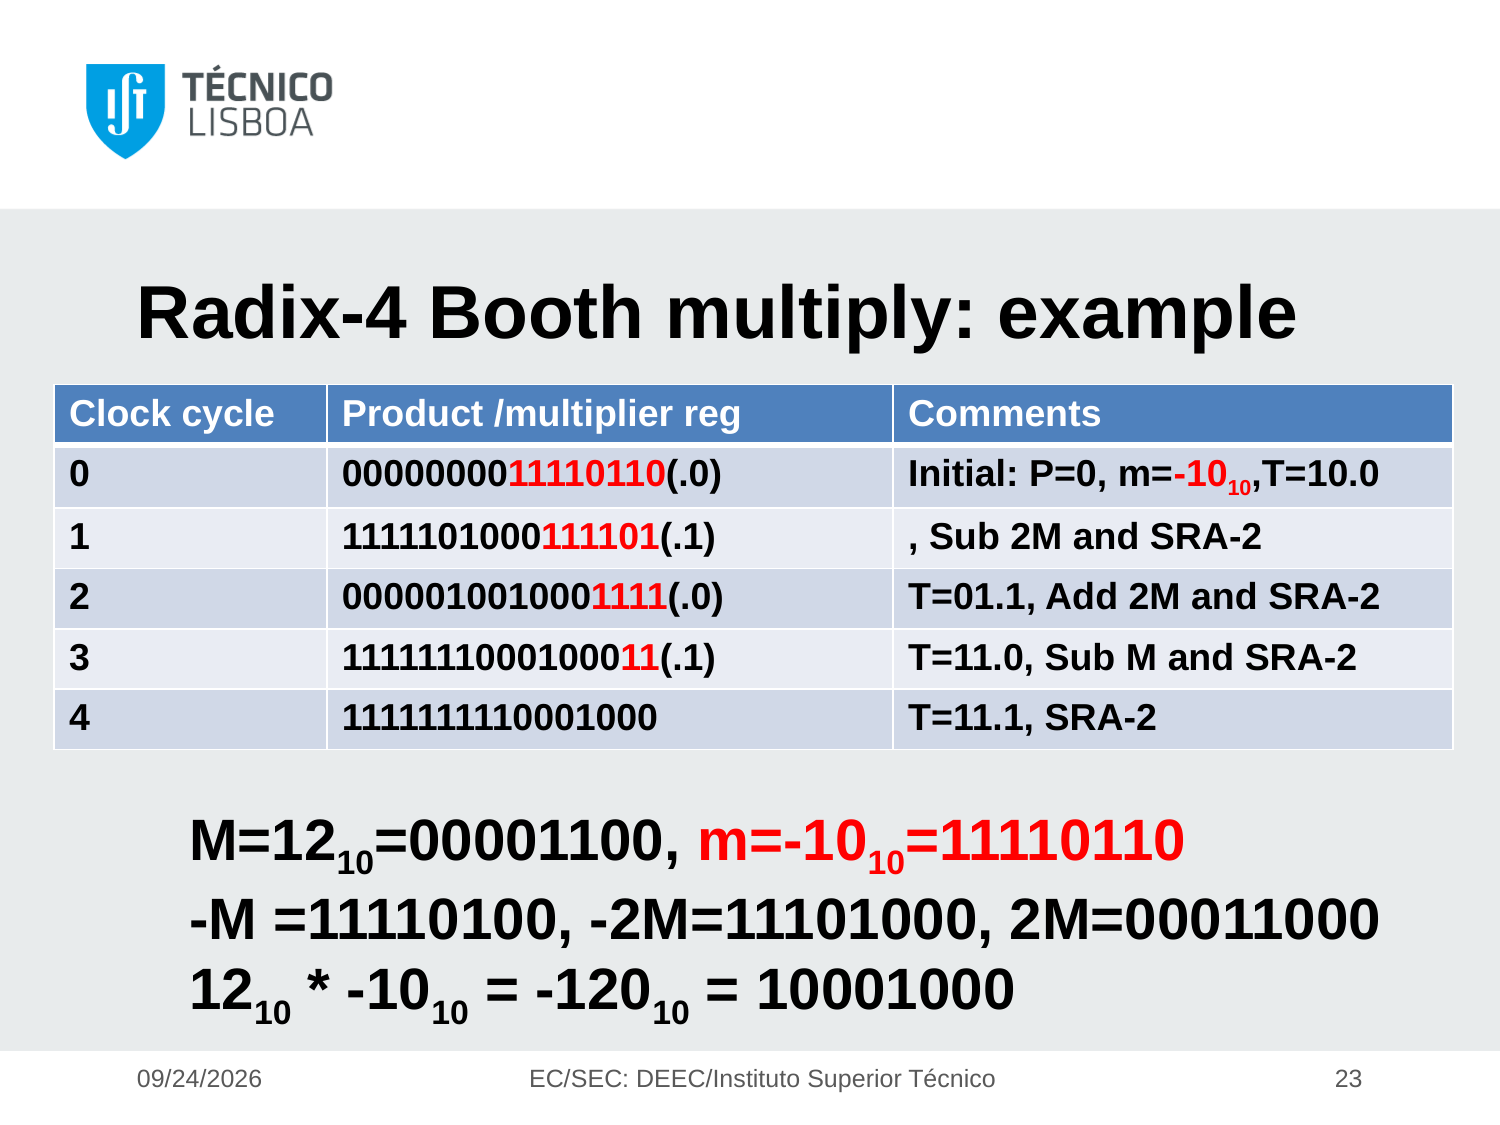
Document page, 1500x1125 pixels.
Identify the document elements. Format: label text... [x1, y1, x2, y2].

table_cell 2 [55, 569, 326, 628]
table_cell , Sub 2M and SRA-2 [894, 509, 1452, 568]
table_cell 0 [55, 448, 326, 507]
table_cell 0000000011110110(.0) [328, 448, 892, 507]
table_header Comments [894, 385, 1452, 442]
text_box M=1210=00001100, m=-1010=11110110 -M =11110100, -2M=11101000, 2M=00011000 1210 * -1010 = -12010 = 10001000 [174, 794, 1398, 1039]
slide_number 10/22/2018 [121, 1052, 425, 1103]
table_cell 0000010010001111(.0) [328, 569, 892, 628]
footer EC/SEC: DEEC/Instituto Superior Técnico [512, 1052, 1021, 1103]
table_cell 1111111000100011(.1) [328, 630, 892, 688]
table_cell 1111101000111101(.1) [328, 509, 892, 568]
table_header Clock cycle [55, 385, 326, 442]
table_cell 1 [55, 509, 326, 568]
table_cell Initial: P=0, m=-1010,T=10.0 [894, 448, 1452, 507]
slide_number <number> [1077, 1052, 1378, 1103]
title Radix-4 Booth multiply: example [121, 237, 1378, 381]
table_header Product /multiplier reg [328, 385, 892, 442]
table_cell T=11.0, Sub M and SRA-2 [894, 630, 1452, 688]
table_cell 3 [55, 630, 326, 688]
table_cell 1111111110001000 [328, 690, 892, 749]
table_cell 4 [55, 690, 326, 749]
picture [0, 0, 1500, 1125]
table_cell T=01.1, Add 2M and SRA-2 [894, 569, 1452, 628]
table_cell T=11.1, SRA-2 [894, 690, 1452, 749]
